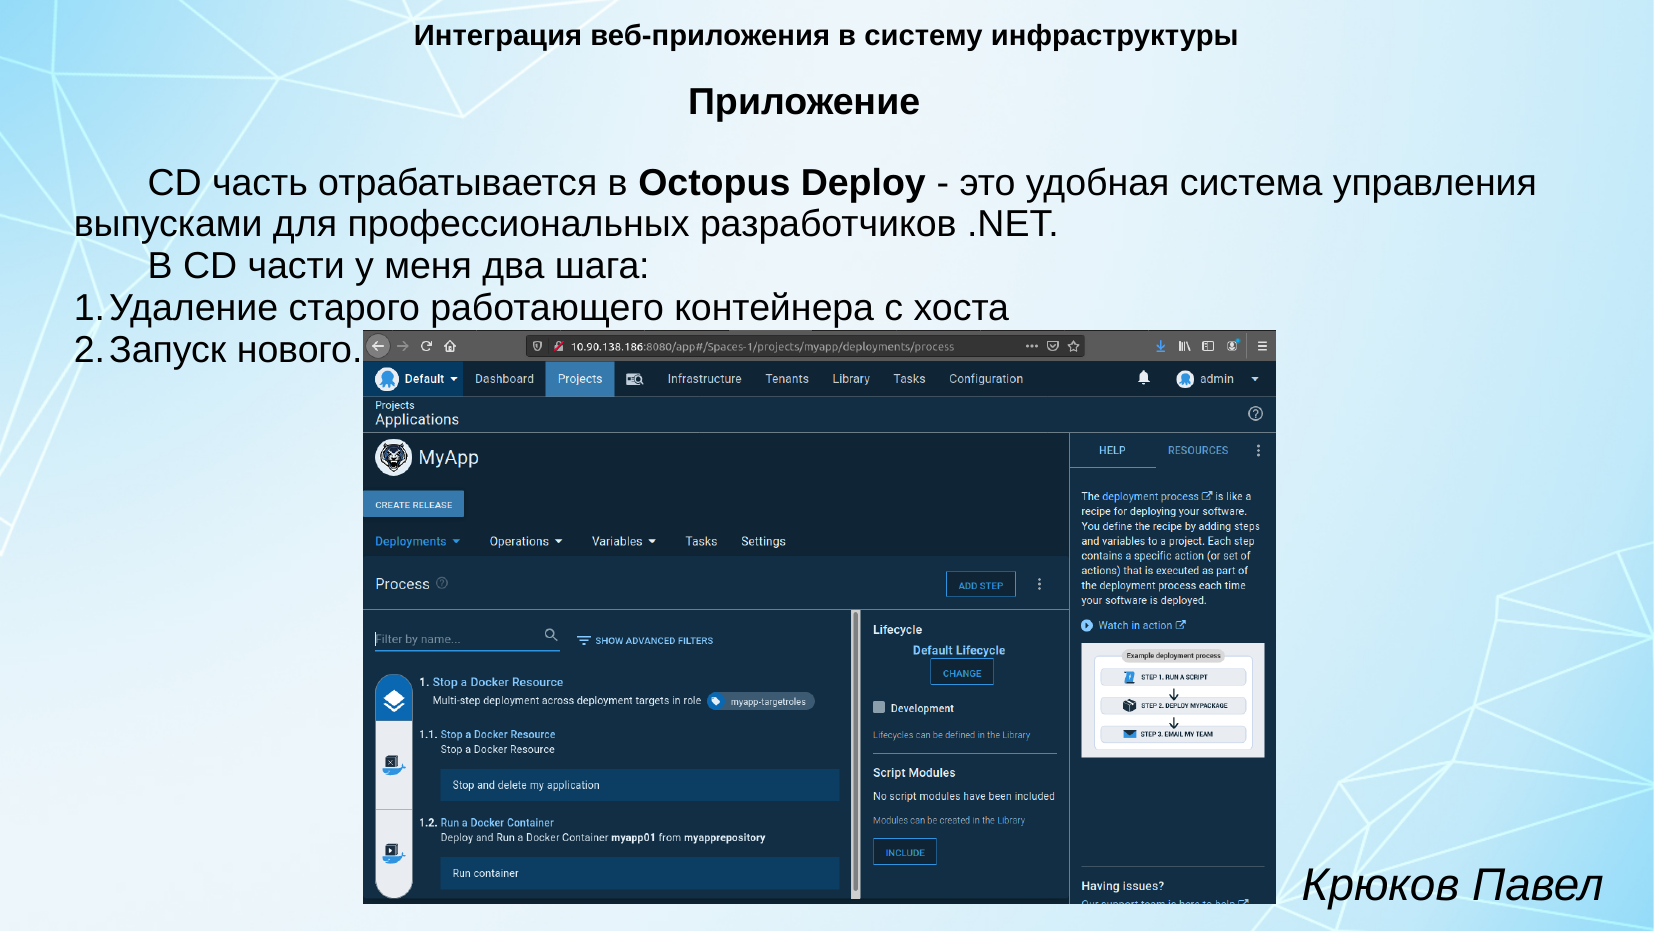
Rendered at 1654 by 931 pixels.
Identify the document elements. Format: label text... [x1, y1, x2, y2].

subtitle Крюков Павел [1251, 838, 1654, 931]
picture [0, 0, 1654, 931]
title Интеграция веб-приложения в систему инфраструктуры [11, 11, 1642, 60]
text_box Приложение [673, 73, 935, 130]
text_box CD часть отрабатывается в Octopus Deploy - это удобная система управления выпусками для профессиональных разработчиков .NET. В CD части у меня два шага: Удаление старого работающего контейнера с хоста Запуск нового. [59, 153, 1630, 379]
